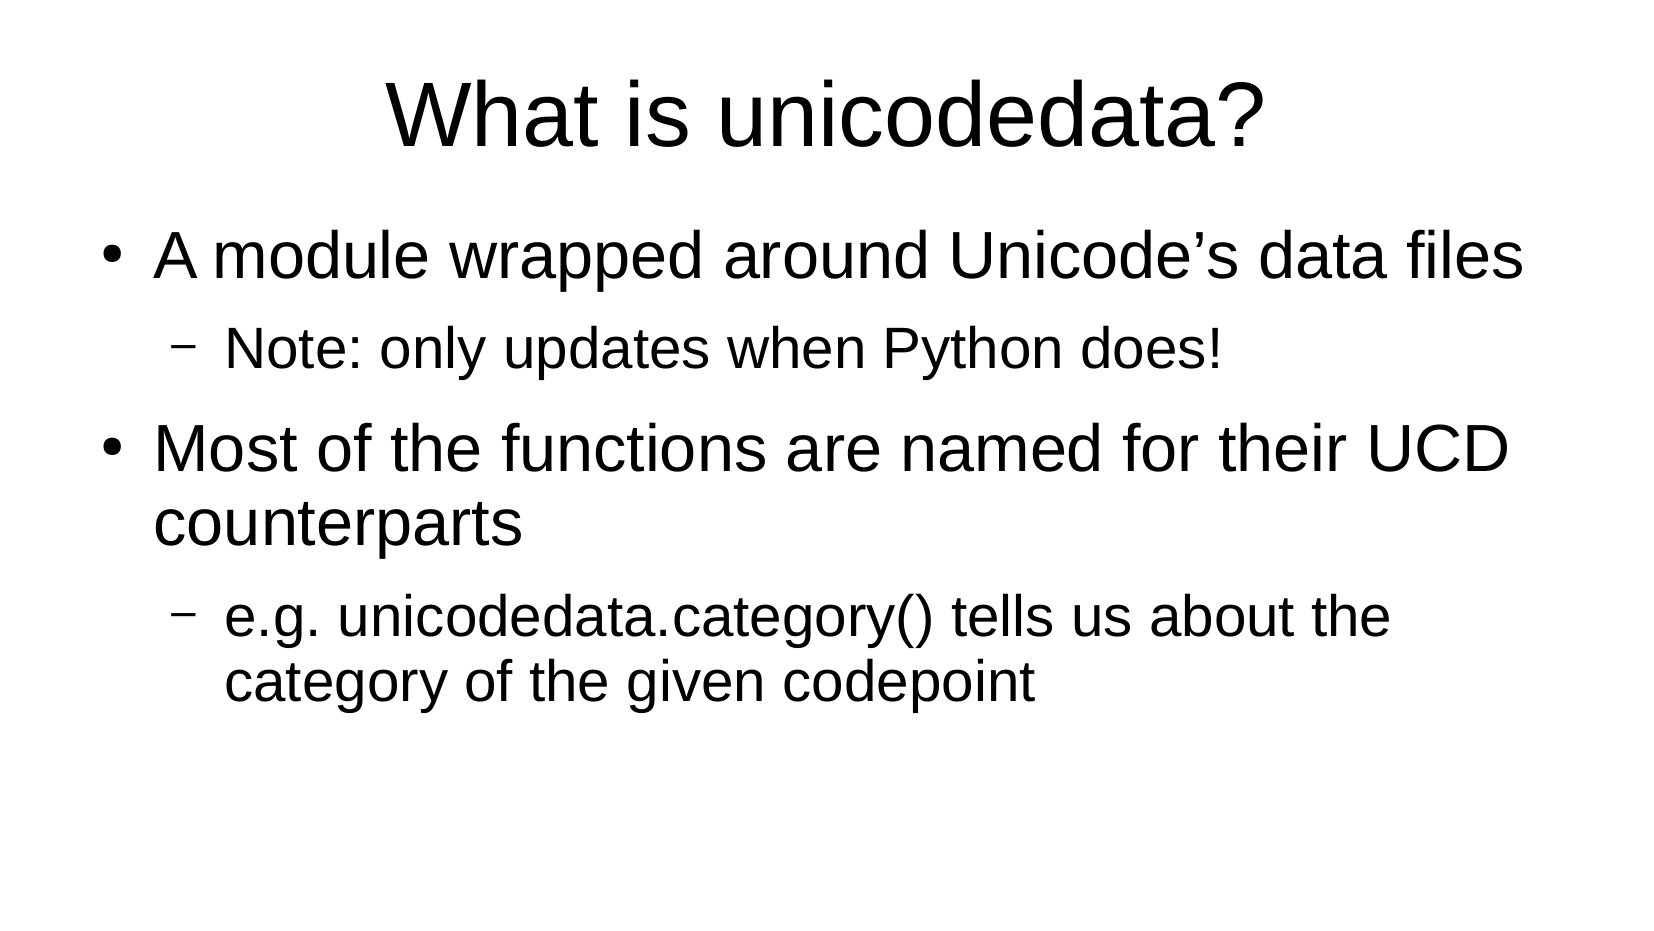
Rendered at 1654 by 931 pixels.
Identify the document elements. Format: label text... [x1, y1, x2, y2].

title What is unicodedata? [82, 37, 1571, 193]
list A module wrapped around Unicode’s data files Note: only updates when Python does! Most of the functions are named for their UCD counterparts e.g. unicodedata.category() tells us about the category of the given codepoint [82, 217, 1571, 758]
